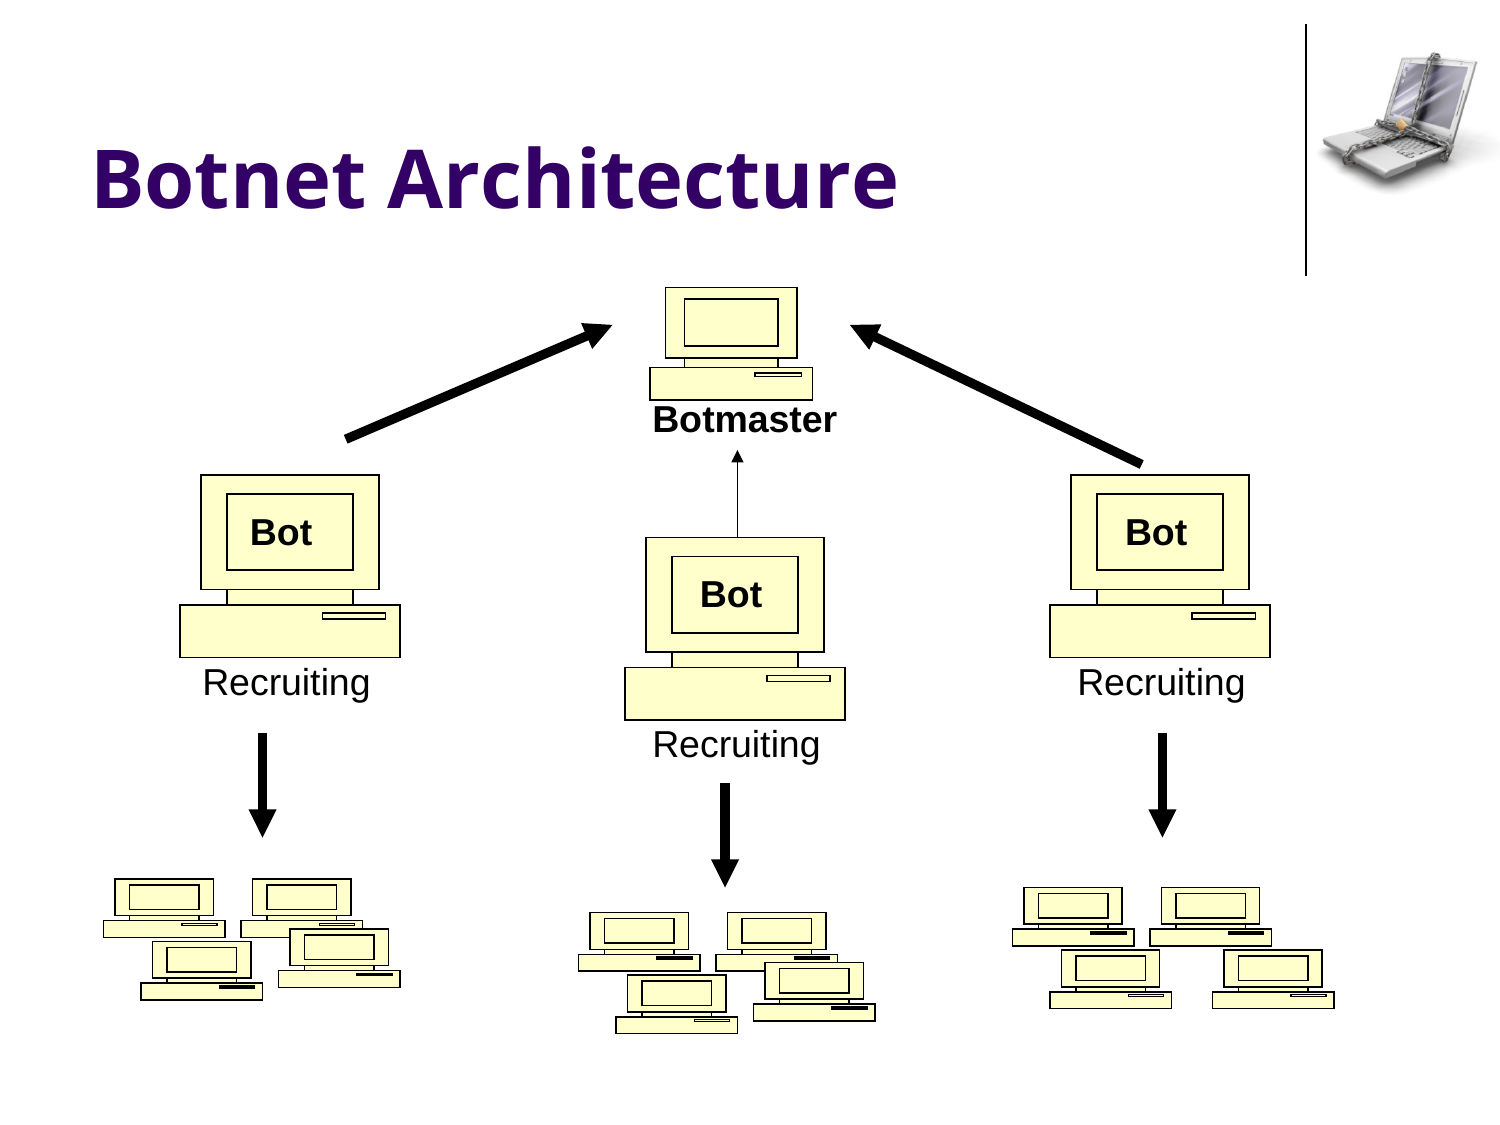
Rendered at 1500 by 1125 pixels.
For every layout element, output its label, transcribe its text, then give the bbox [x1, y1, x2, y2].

text_box [578, 912, 700, 972]
title Botnet Architecture [74, 20, 1313, 233]
text_box [624, 623, 845, 720]
text_box [201, 474, 379, 499]
text_box [716, 912, 876, 1022]
text_box Botmaster [637, 387, 863, 448]
picture [1313, 41, 1500, 200]
text_box [1149, 887, 1272, 947]
text_box [1050, 561, 1270, 658]
text_box [645, 537, 824, 562]
text_box [616, 975, 738, 1034]
text_box [1012, 887, 1134, 947]
text_box Bot [174, 499, 388, 561]
text_box Bot [1050, 499, 1263, 561]
text_box [141, 941, 263, 1001]
text_box Recruiting [637, 712, 851, 773]
text_box [103, 878, 226, 938]
text_box [241, 878, 400, 988]
text_box Recruiting [187, 649, 401, 711]
text_box Recruiting [1062, 649, 1276, 711]
text_box [180, 561, 400, 658]
text_box [1049, 950, 1172, 1009]
text_box [1212, 950, 1334, 1009]
text_box [649, 287, 813, 387]
text_box Bot [624, 562, 838, 623]
text_box [1070, 474, 1249, 499]
